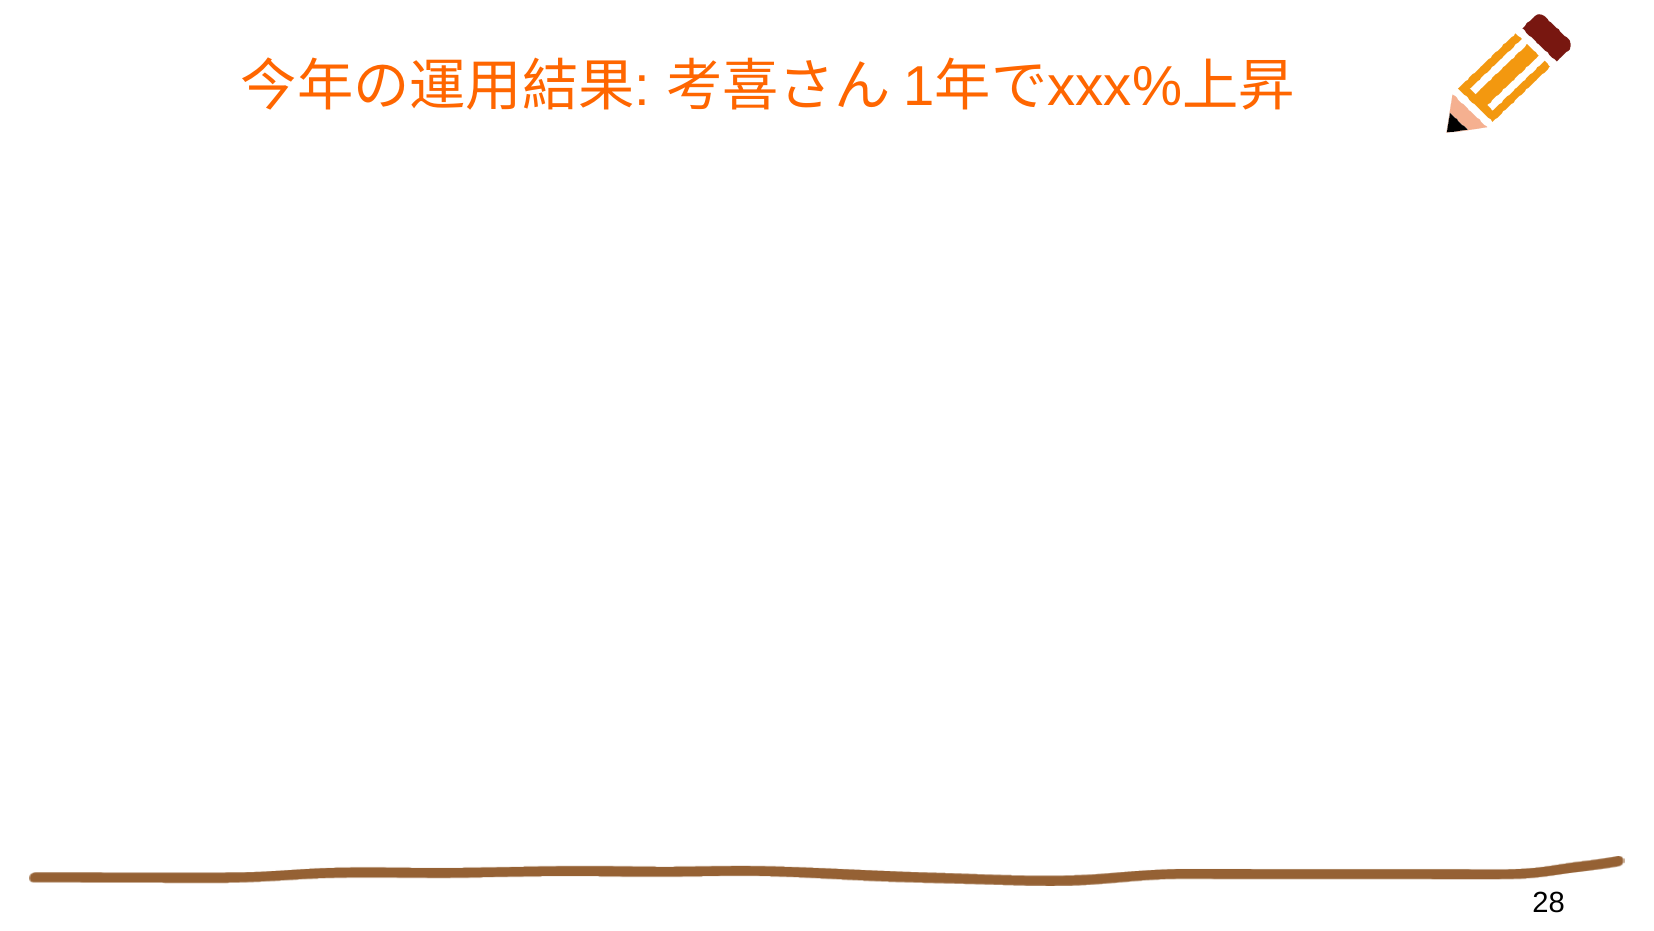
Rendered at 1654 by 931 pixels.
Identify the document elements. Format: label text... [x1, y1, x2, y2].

picture [29, 856, 1625, 886]
title 今年の運用結果: 考喜さん 1年でxxx%上昇 [88, 29, 1447, 133]
picture [1446, 14, 1571, 133]
